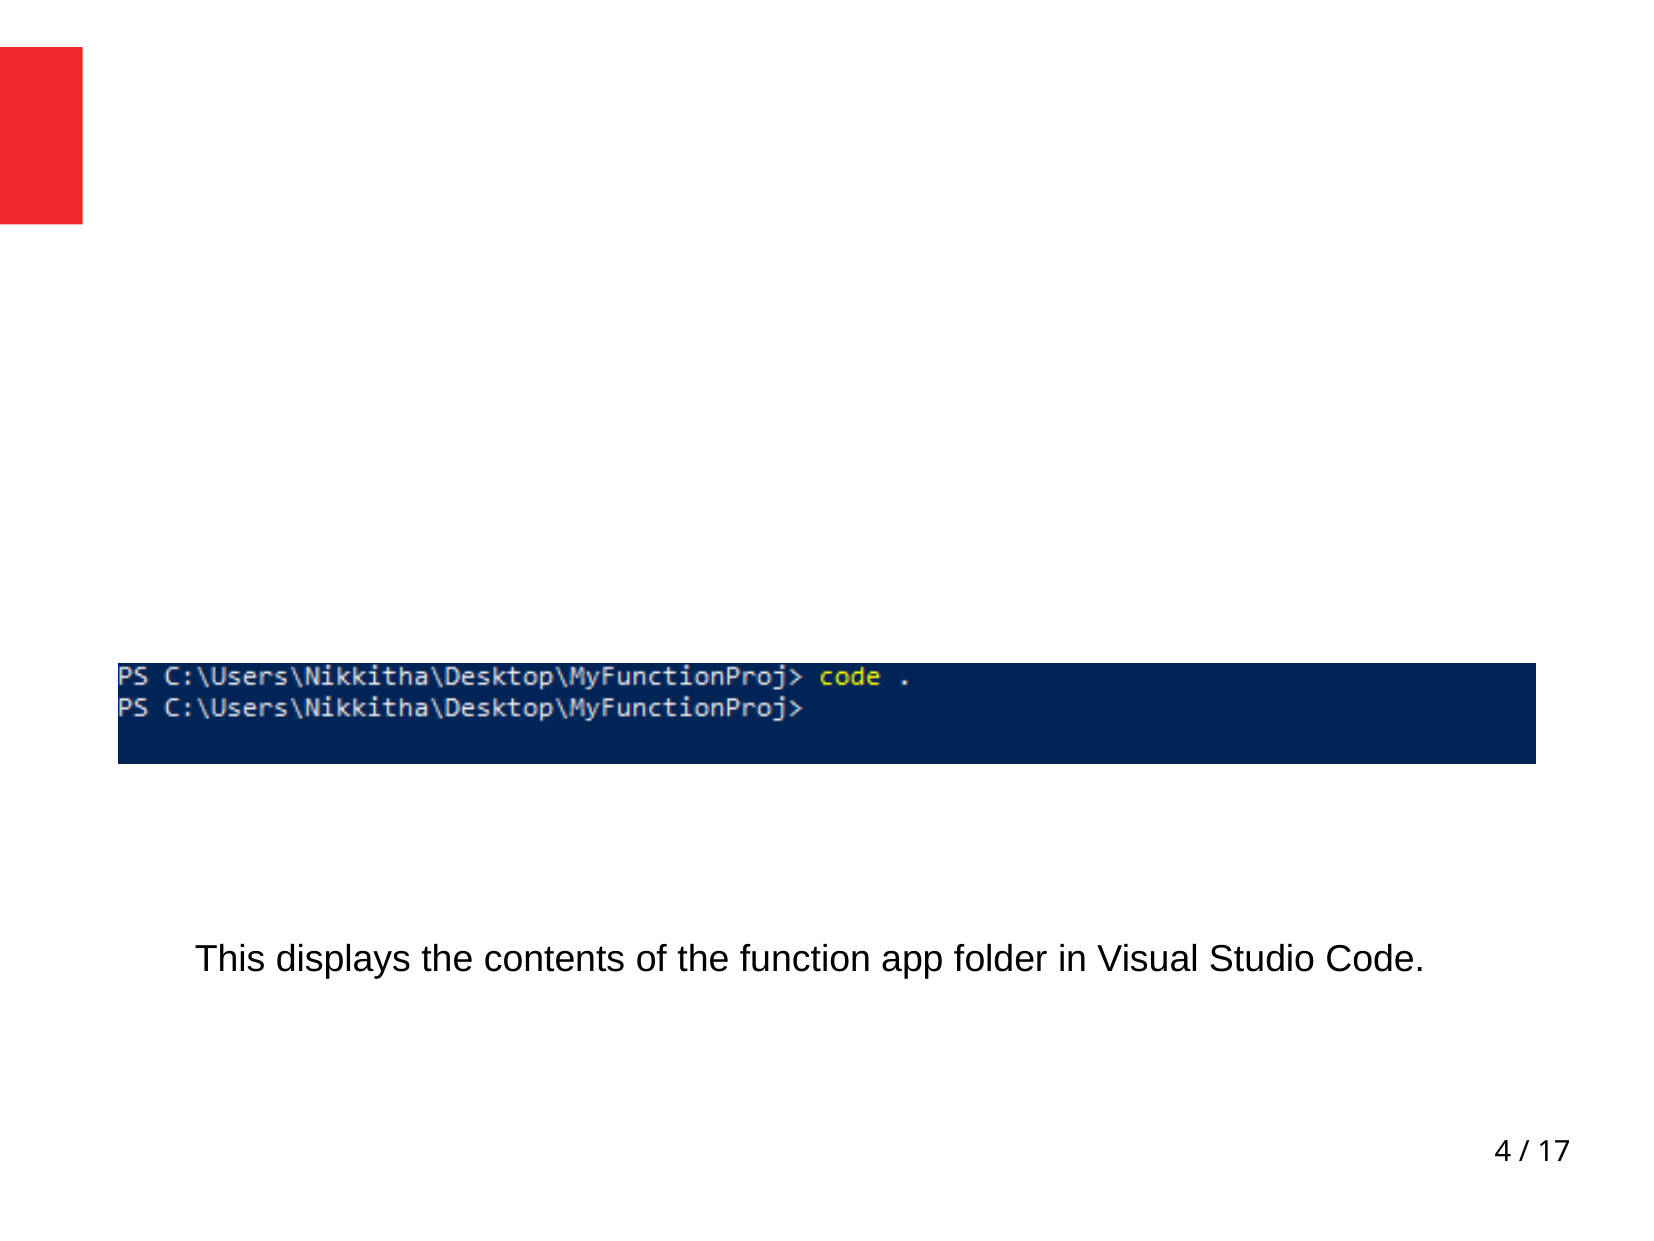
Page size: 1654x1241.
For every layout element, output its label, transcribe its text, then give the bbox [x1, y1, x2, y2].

picture [118, 663, 1536, 764]
text_box This displays the contents of the function app folder in Visual Studio Code. [180, 930, 1441, 987]
